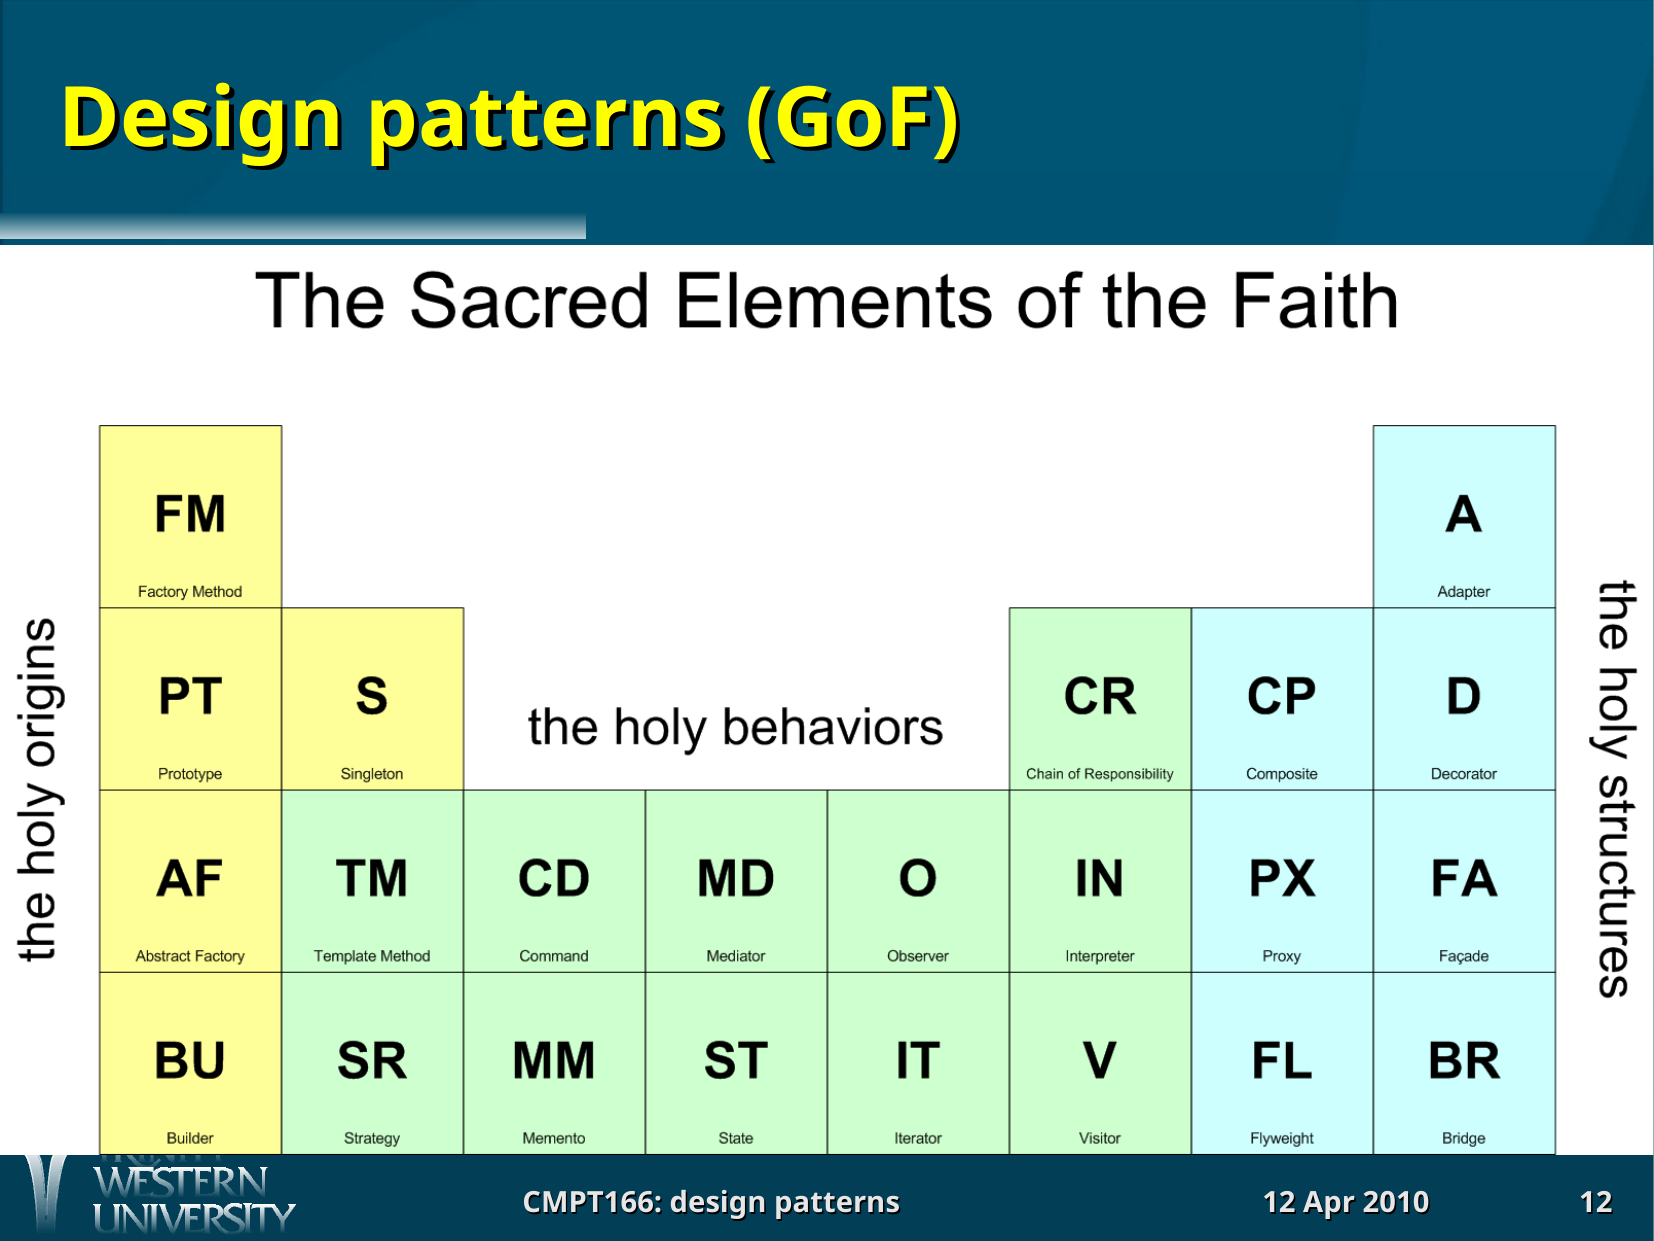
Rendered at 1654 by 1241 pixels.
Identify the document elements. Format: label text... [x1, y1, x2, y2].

title Design patterns (GoF) [59, 19, 1548, 208]
picture [0, 246, 1654, 1155]
picture [38, 1227, 54, 1232]
